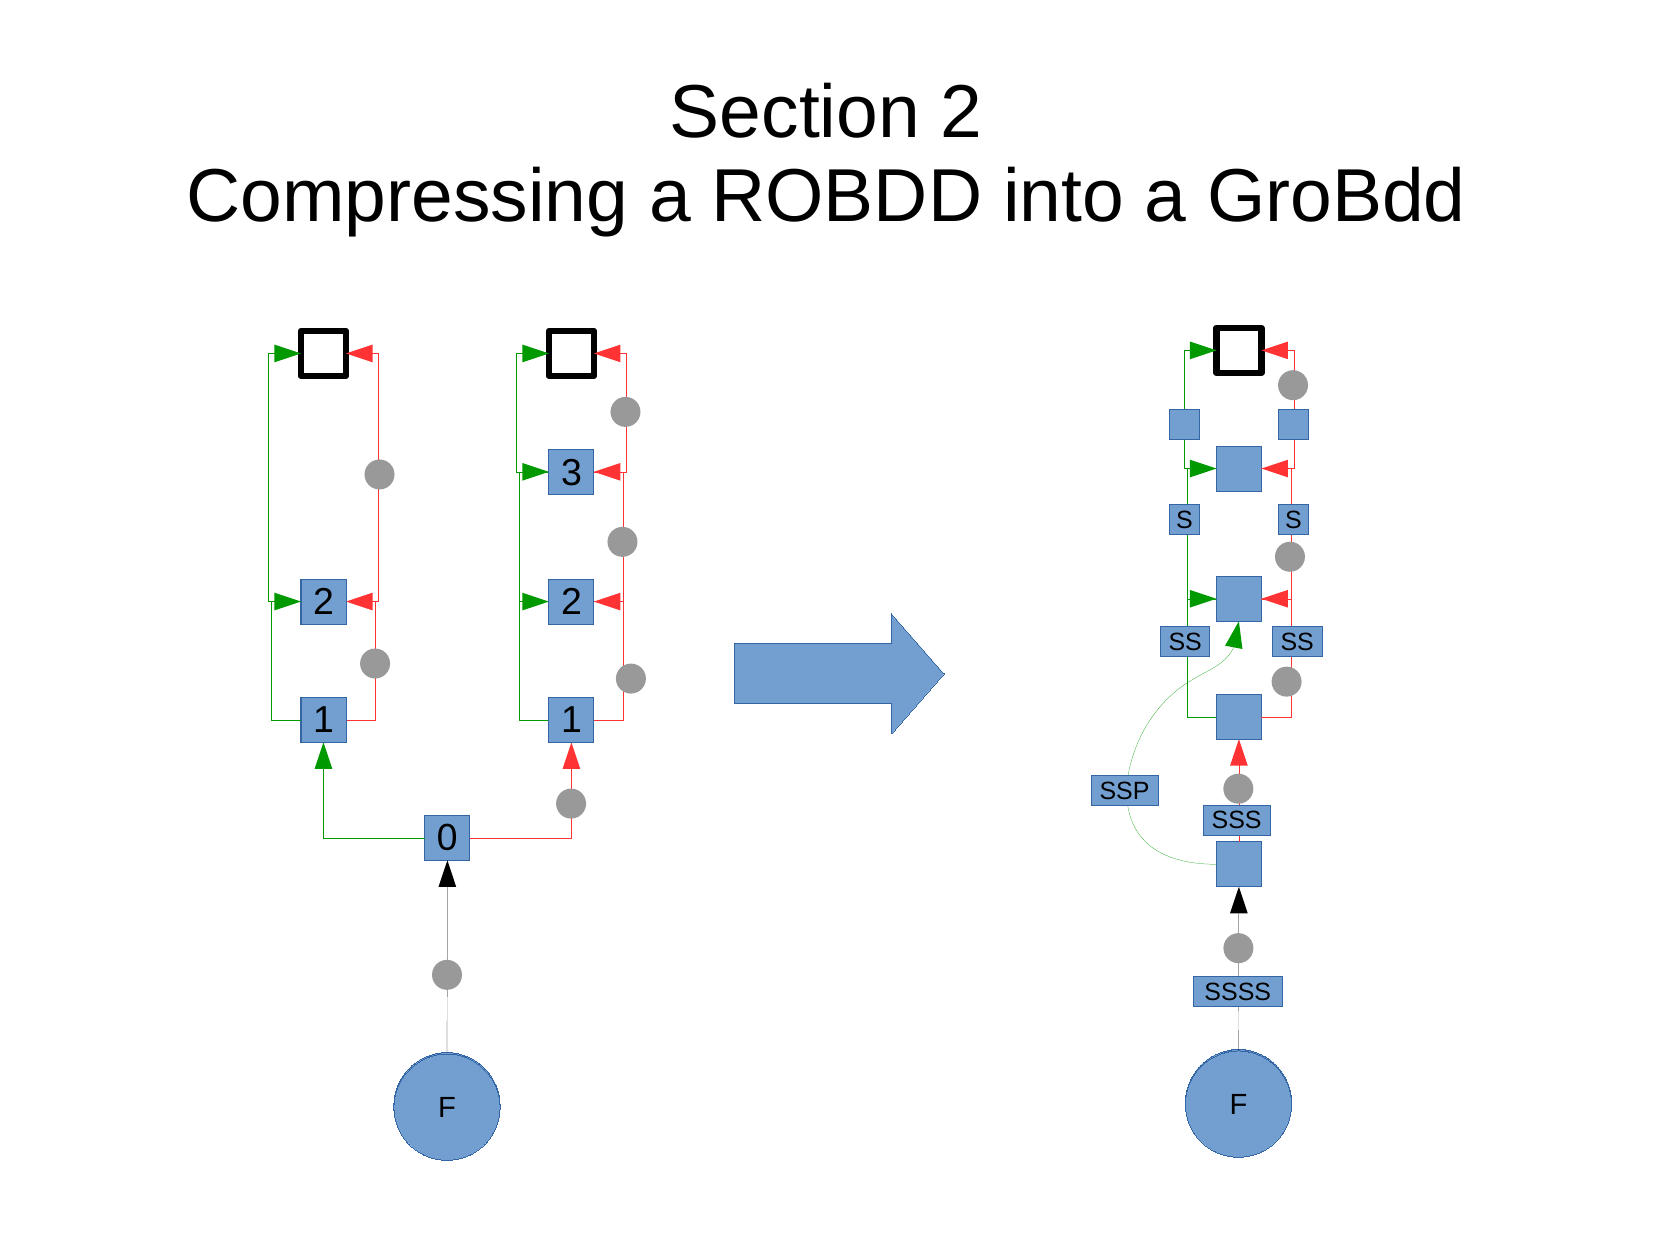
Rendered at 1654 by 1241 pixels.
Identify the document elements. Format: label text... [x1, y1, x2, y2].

text_box [1223, 773, 1254, 804]
text_box SS [1272, 626, 1323, 657]
text_box [1278, 409, 1309, 440]
text_box F [1185, 1050, 1292, 1158]
text_box SSP [1091, 775, 1159, 806]
text_box 3 [548, 449, 594, 495]
text_box SSS [1203, 805, 1271, 836]
text_box [1278, 370, 1309, 401]
text_box 1 [301, 697, 347, 743]
text_box S [1169, 504, 1200, 535]
text_box [1216, 841, 1262, 887]
text_box [1216, 446, 1262, 492]
text_box [1271, 666, 1302, 697]
text_box 2 [548, 579, 594, 625]
title Section 2 Compressing a ROBDD into a GroBdd [82, 49, 1571, 257]
text_box [610, 396, 641, 427]
text_box SSSS [1193, 976, 1283, 1007]
text_box [300, 330, 346, 376]
text_box [607, 526, 638, 557]
text_box [1216, 327, 1262, 373]
text_box [1216, 576, 1262, 622]
text_box [615, 663, 646, 694]
text_box [734, 613, 945, 734]
text_box 2 [301, 579, 347, 625]
text_box 0 [424, 815, 470, 861]
text_box 1 [548, 697, 594, 743]
text_box [364, 459, 395, 490]
text_box [1274, 541, 1306, 572]
text_box [360, 648, 391, 679]
text_box [1216, 694, 1262, 740]
text_box S [1278, 504, 1309, 535]
text_box [431, 959, 463, 990]
text_box [1223, 933, 1254, 964]
text_box [556, 788, 587, 819]
text_box [1169, 409, 1200, 440]
text_box [548, 330, 594, 376]
text_box SS [1160, 626, 1210, 657]
text_box F [393, 1054, 501, 1161]
